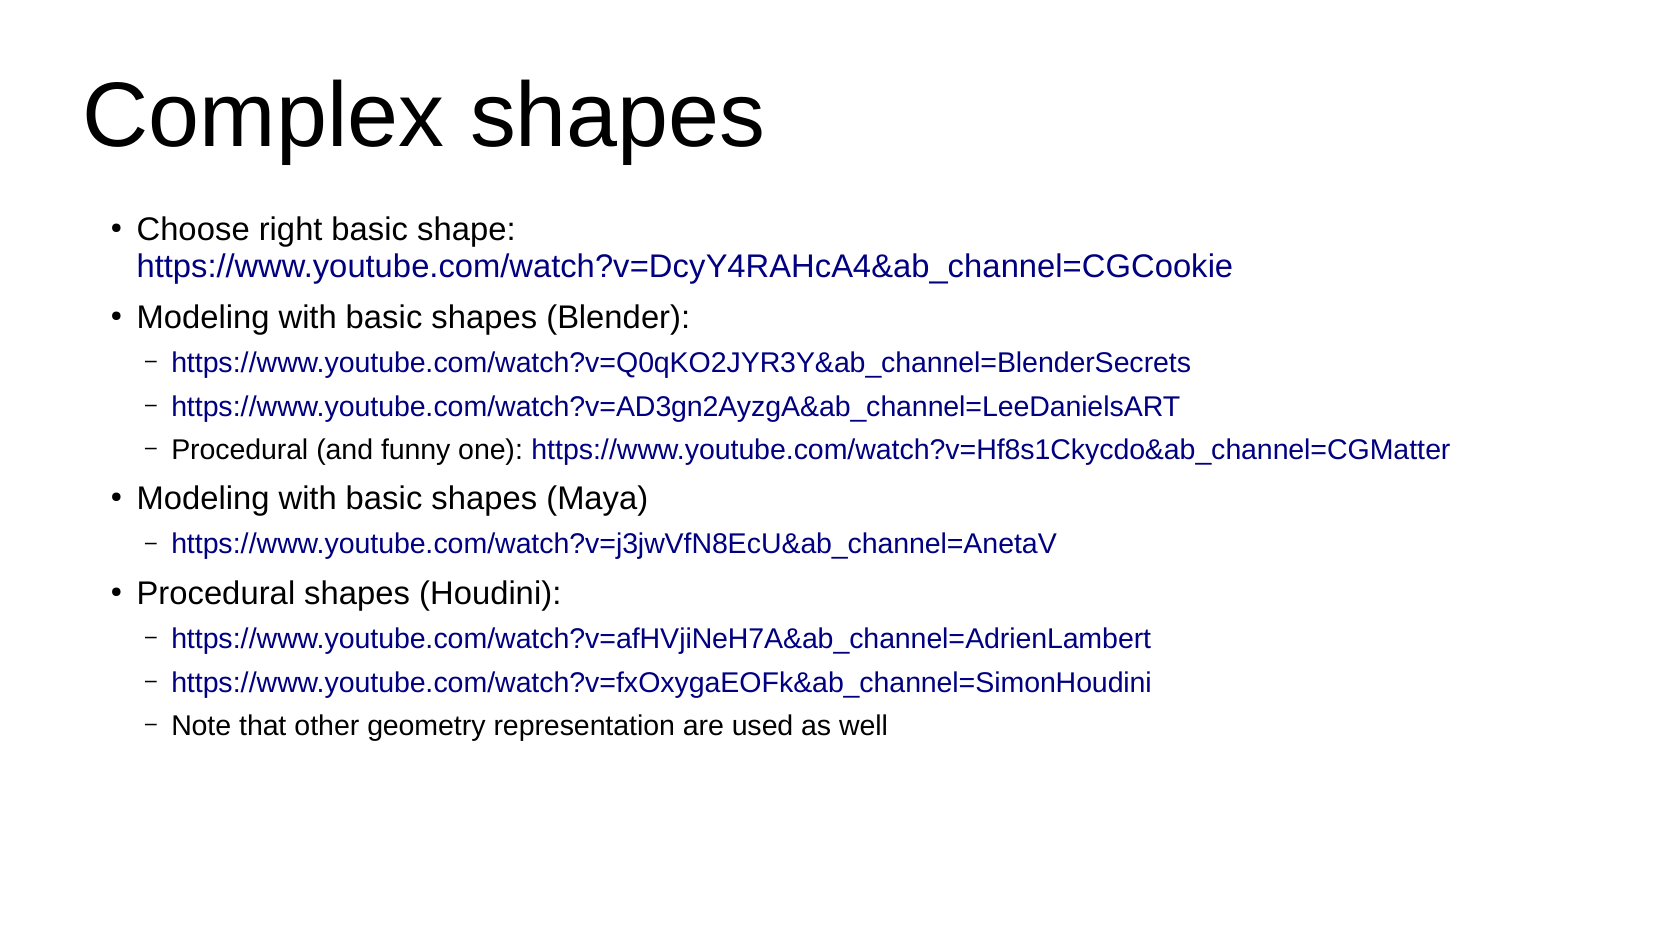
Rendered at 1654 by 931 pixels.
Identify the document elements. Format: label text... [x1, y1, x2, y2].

title Complex shapes [82, 37, 1571, 193]
list Choose right basic shape: https://www.youtube.com/watch?v=DcyY4RAHcA4&ab_channel=CGCookie Modeling with basic shapes (Blender): https://www.youtube.com/watch?v=Q0qKO2JYR3Y&ab_channel=BlenderSecrets https://www.youtube.com/watch?v=AD3gn2AyzgA&ab_channel=LeeDanielsART Procedural (and funny one): https://www.youtube.com/watch?v=Hf8s1Ckycdo&ab_channel=CGMatter Modeling with basic shapes (Maya) https://www.youtube.com/watch?v=j3jwVfN8EcU&ab_channel=AnetaV Procedural shapes (Houdini): https://www.youtube.com/watch?v=afHVjiNeH7A&ab_channel=AdrienLambert https://www.youtube.com/watch?v=fxOxygaEOFk&ab_channel=SimonHoudini Note that other geometry representation are used as well [101, 210, 1591, 751]
